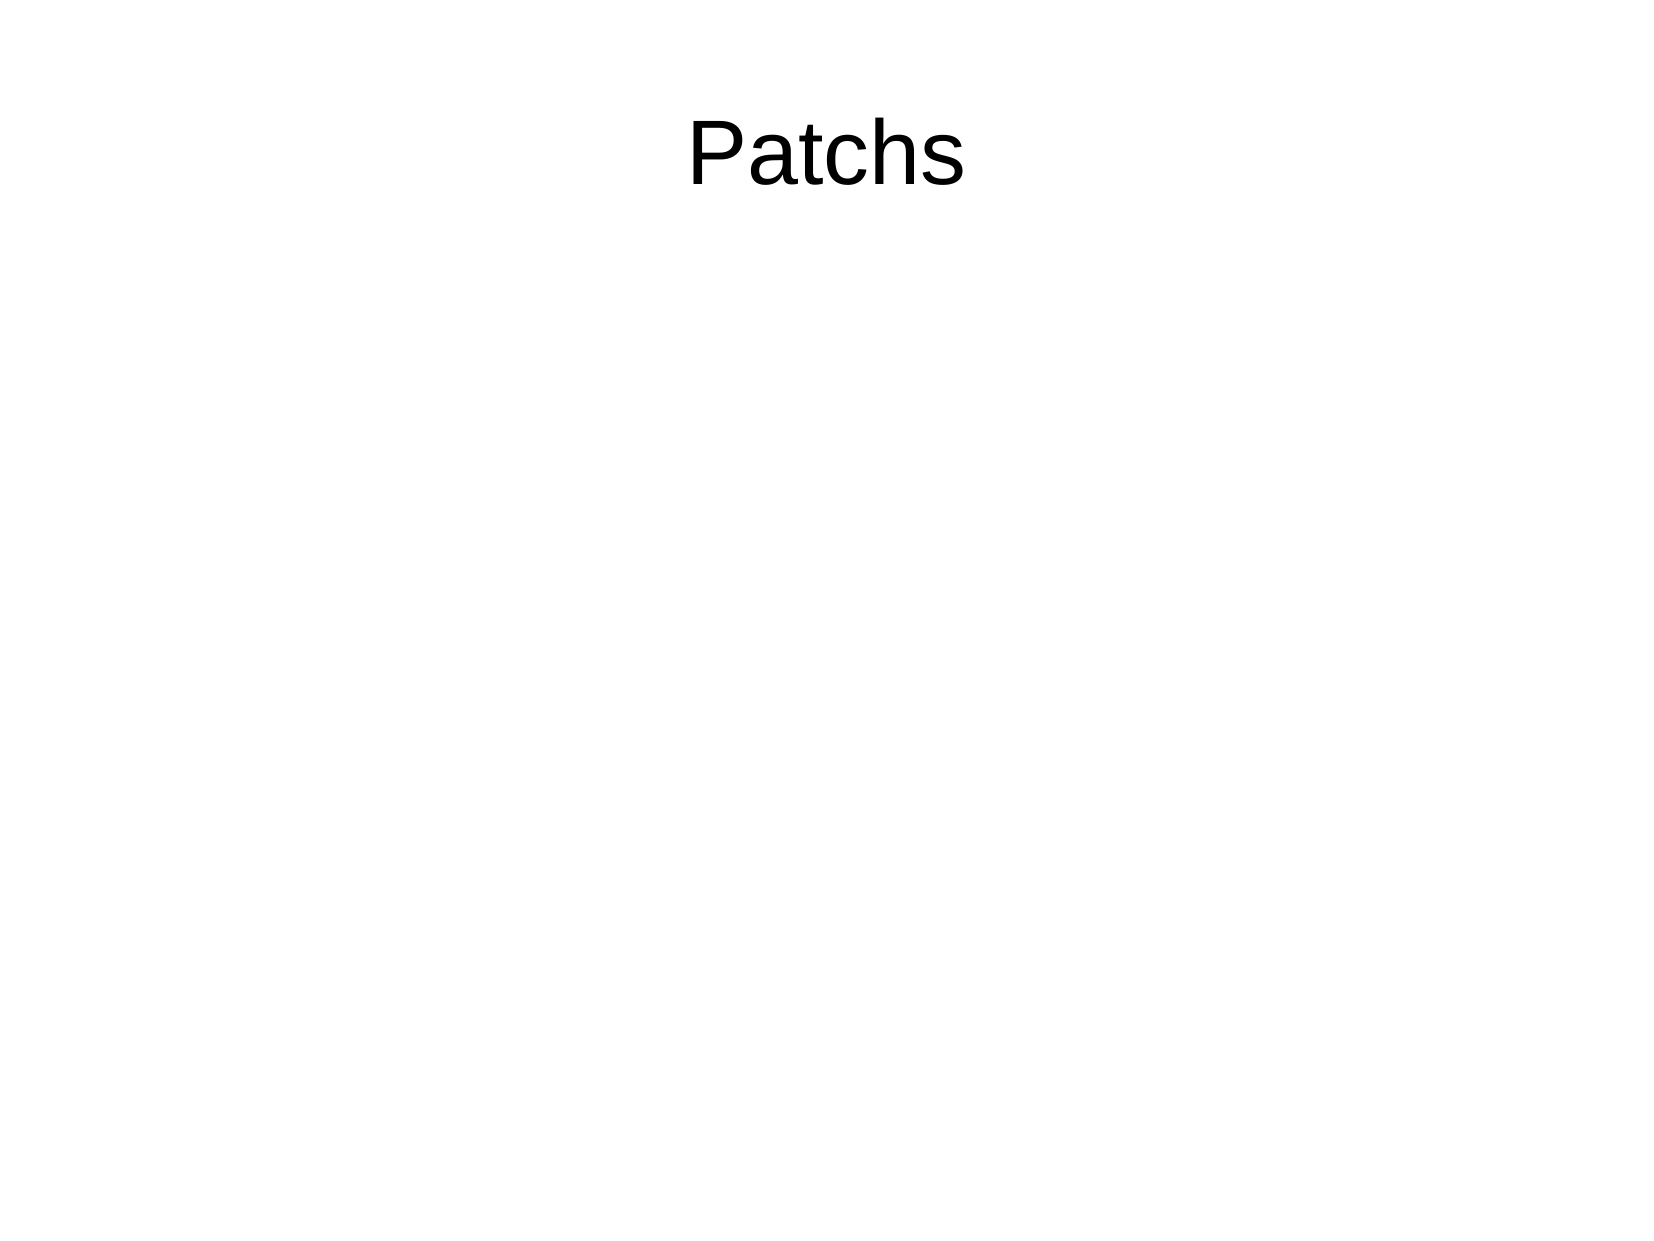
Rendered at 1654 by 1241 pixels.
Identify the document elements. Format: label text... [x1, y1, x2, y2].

title Patchs [82, 49, 1571, 257]
